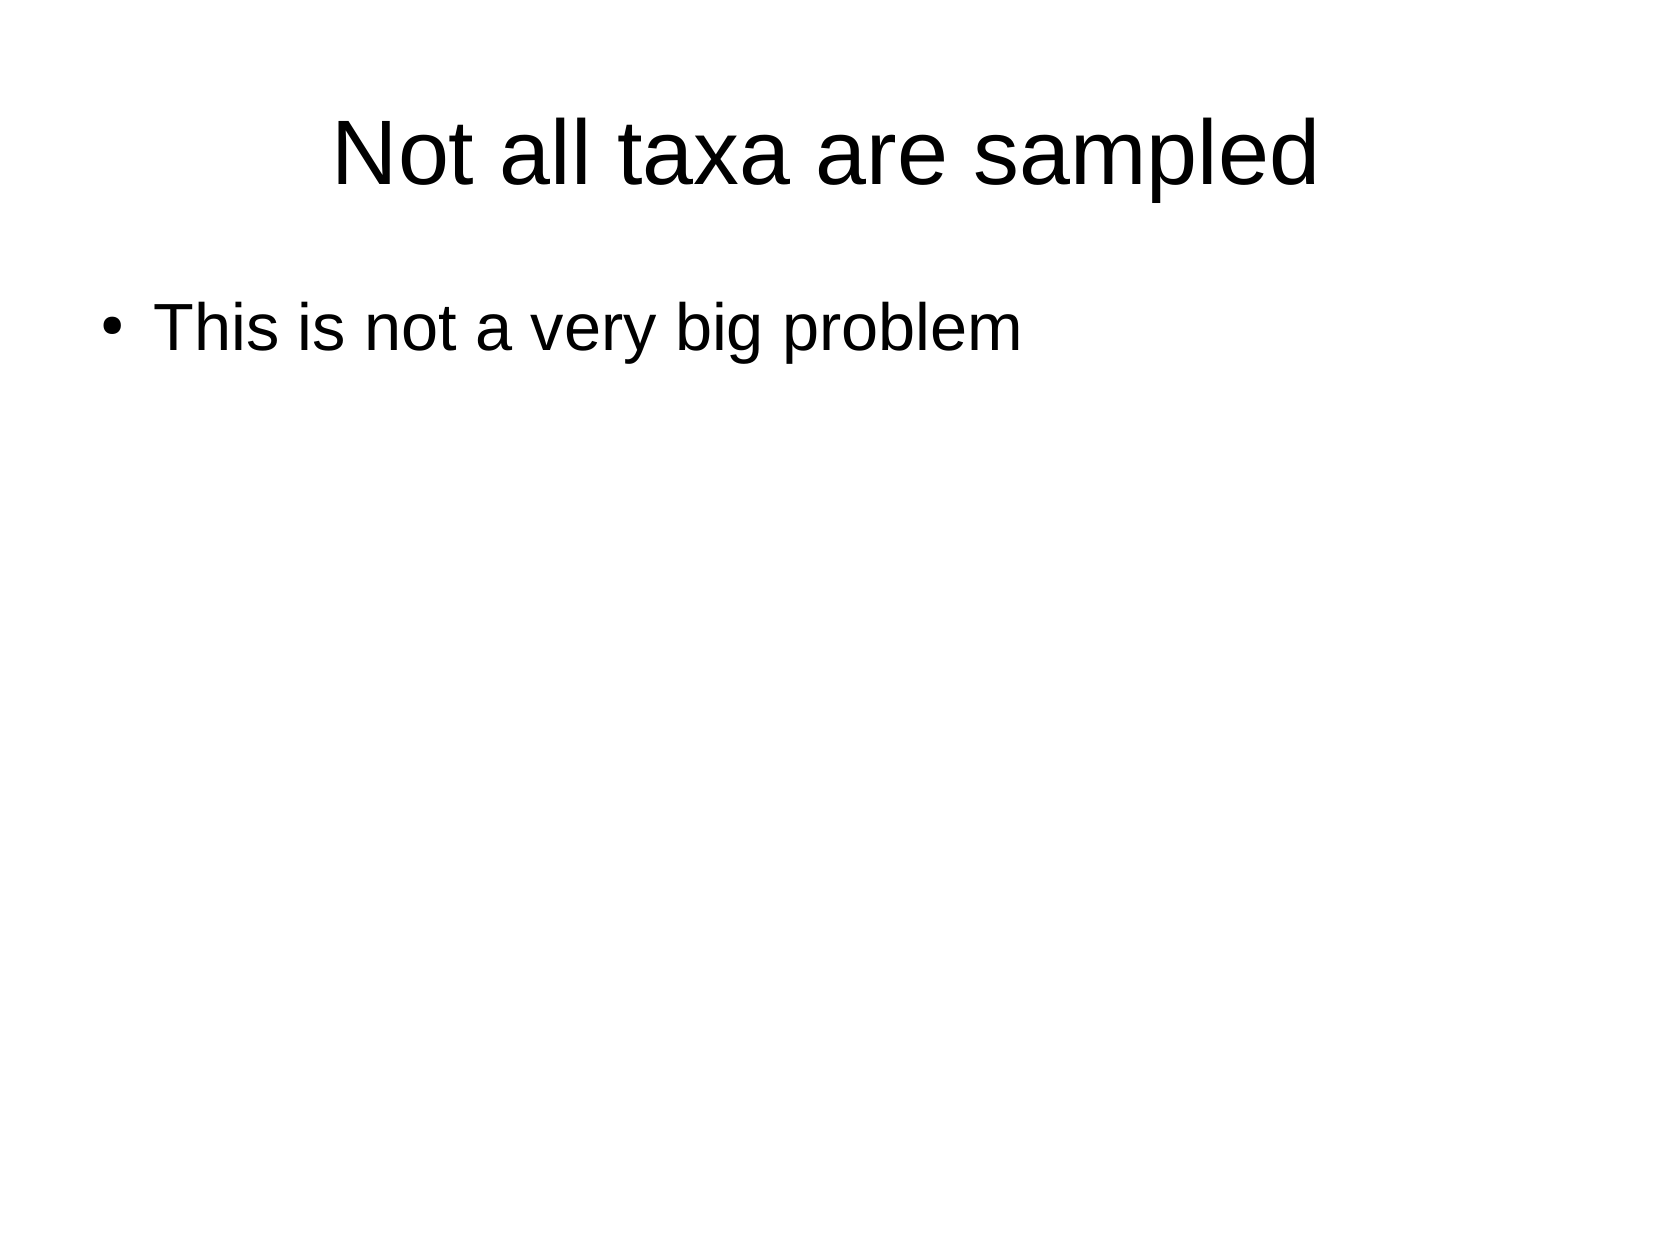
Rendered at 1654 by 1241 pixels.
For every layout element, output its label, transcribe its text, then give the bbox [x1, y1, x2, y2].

title Not all taxa are sampled [82, 49, 1571, 257]
list This is not a very big problem [82, 290, 1571, 1010]
